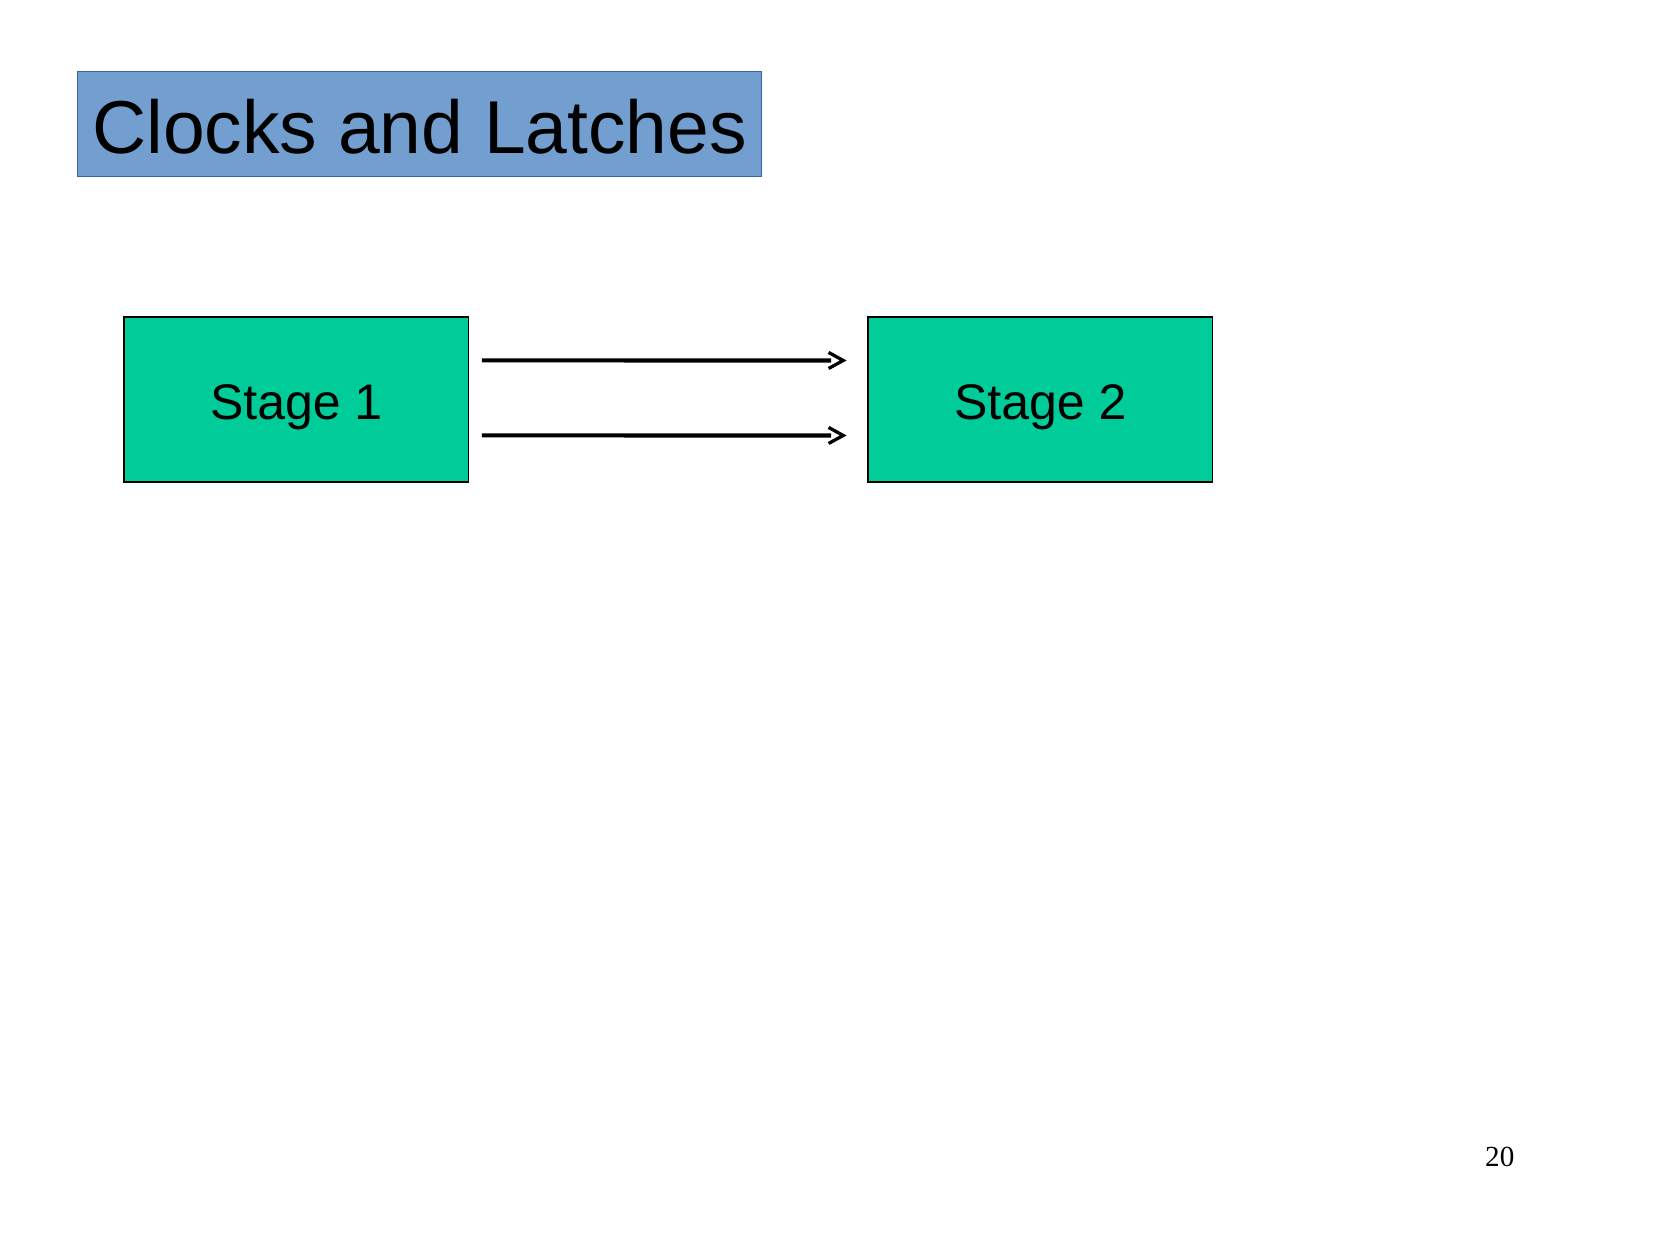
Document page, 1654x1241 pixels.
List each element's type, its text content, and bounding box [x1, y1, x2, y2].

text_box <number> [1184, 1129, 1530, 1213]
text_box Clocks and Latches [77, 71, 762, 177]
text_box Stage 1 [123, 316, 469, 483]
text_box Stage 2 [868, 316, 1213, 483]
